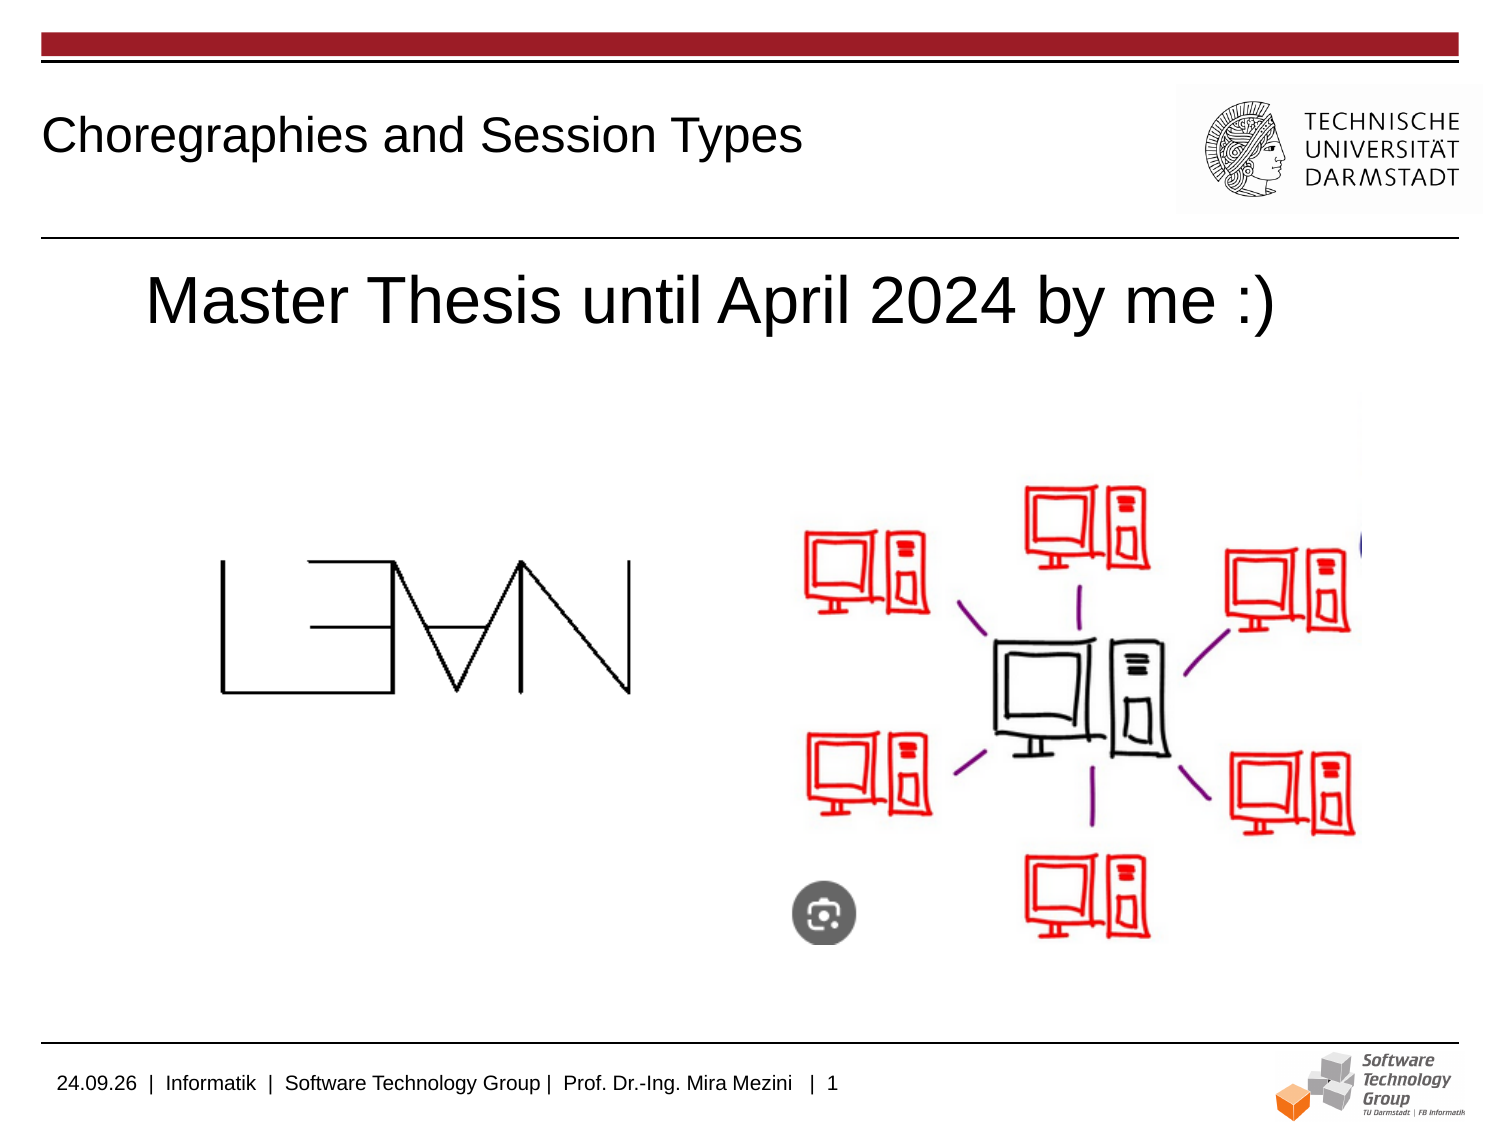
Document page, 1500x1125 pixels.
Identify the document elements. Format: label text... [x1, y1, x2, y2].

title Choregraphies and Session Types [41, 60, 1131, 211]
picture [779, 392, 1362, 945]
picture [212, 413, 641, 842]
picture [1275, 1051, 1465, 1122]
list Master Thesis until April 2024 by me :) [75, 263, 1425, 916]
